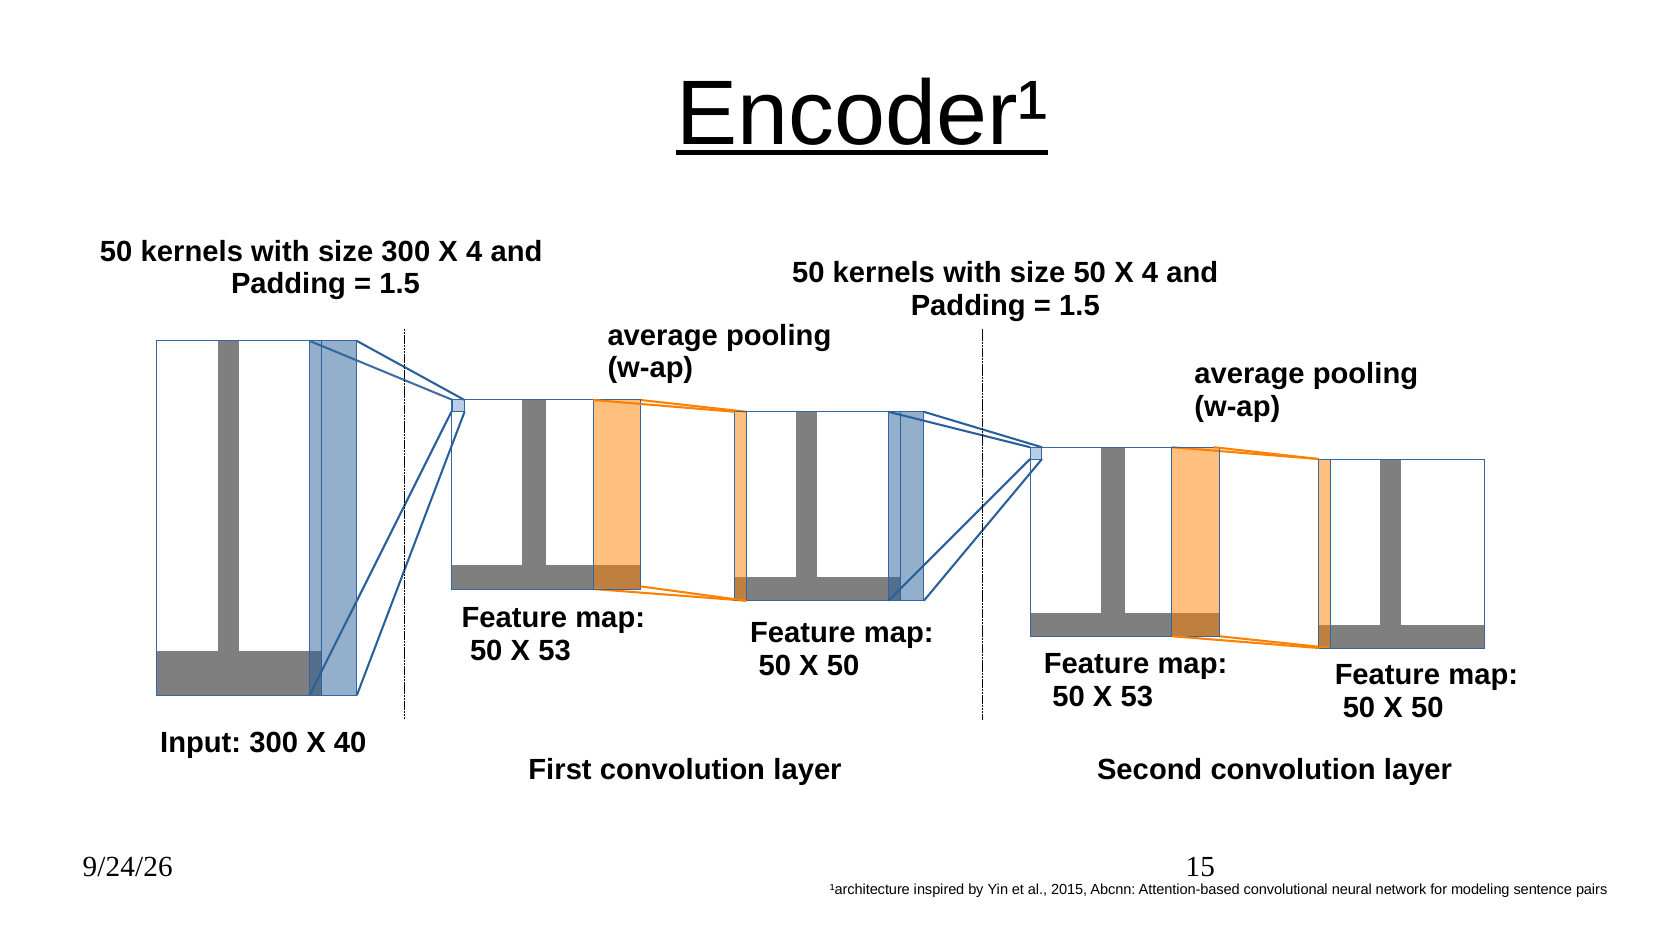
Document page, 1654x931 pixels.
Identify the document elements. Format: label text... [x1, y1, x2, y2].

text_box First convolution layer [527, 745, 844, 795]
text_box [894, 411, 924, 419]
text_box [451, 399, 641, 590]
text_box 50 kernels with size 50 X 4 and Padding = 1.5 [797, 248, 1214, 332]
text_box average pooling (w-ap) [1179, 349, 1409, 433]
text_box [1318, 459, 1485, 649]
text_box [1185, 847, 1571, 912]
text_box [82, 847, 468, 912]
text_box average pooling (w-ap) [592, 311, 822, 394]
text_box Feature map: 50 X 53 [1029, 639, 1230, 723]
text_box [156, 340, 357, 696]
text_box [1030, 447, 1220, 637]
text_box [734, 411, 924, 601]
text_box Encoder¹ [661, 54, 1028, 177]
text_box Feature map: 50 X 53 [446, 594, 648, 677]
text_box Feature map: 50 X 50 [735, 608, 936, 692]
text_box Feature map: 50 X 50 [1319, 651, 1521, 734]
text_box 50 kernels with size 300 X 4 and Padding = 1.5 [105, 227, 538, 310]
text_box [891, 568, 924, 601]
text_box Second convolution layer [1102, 745, 1448, 795]
text_box Input: 300 X 40 [145, 718, 373, 768]
text_box ¹architecture inspired by Yin et al., 2015, Abcnn: Attention-based convolutional neural network for modeling sentence pairs [814, 874, 1312, 922]
